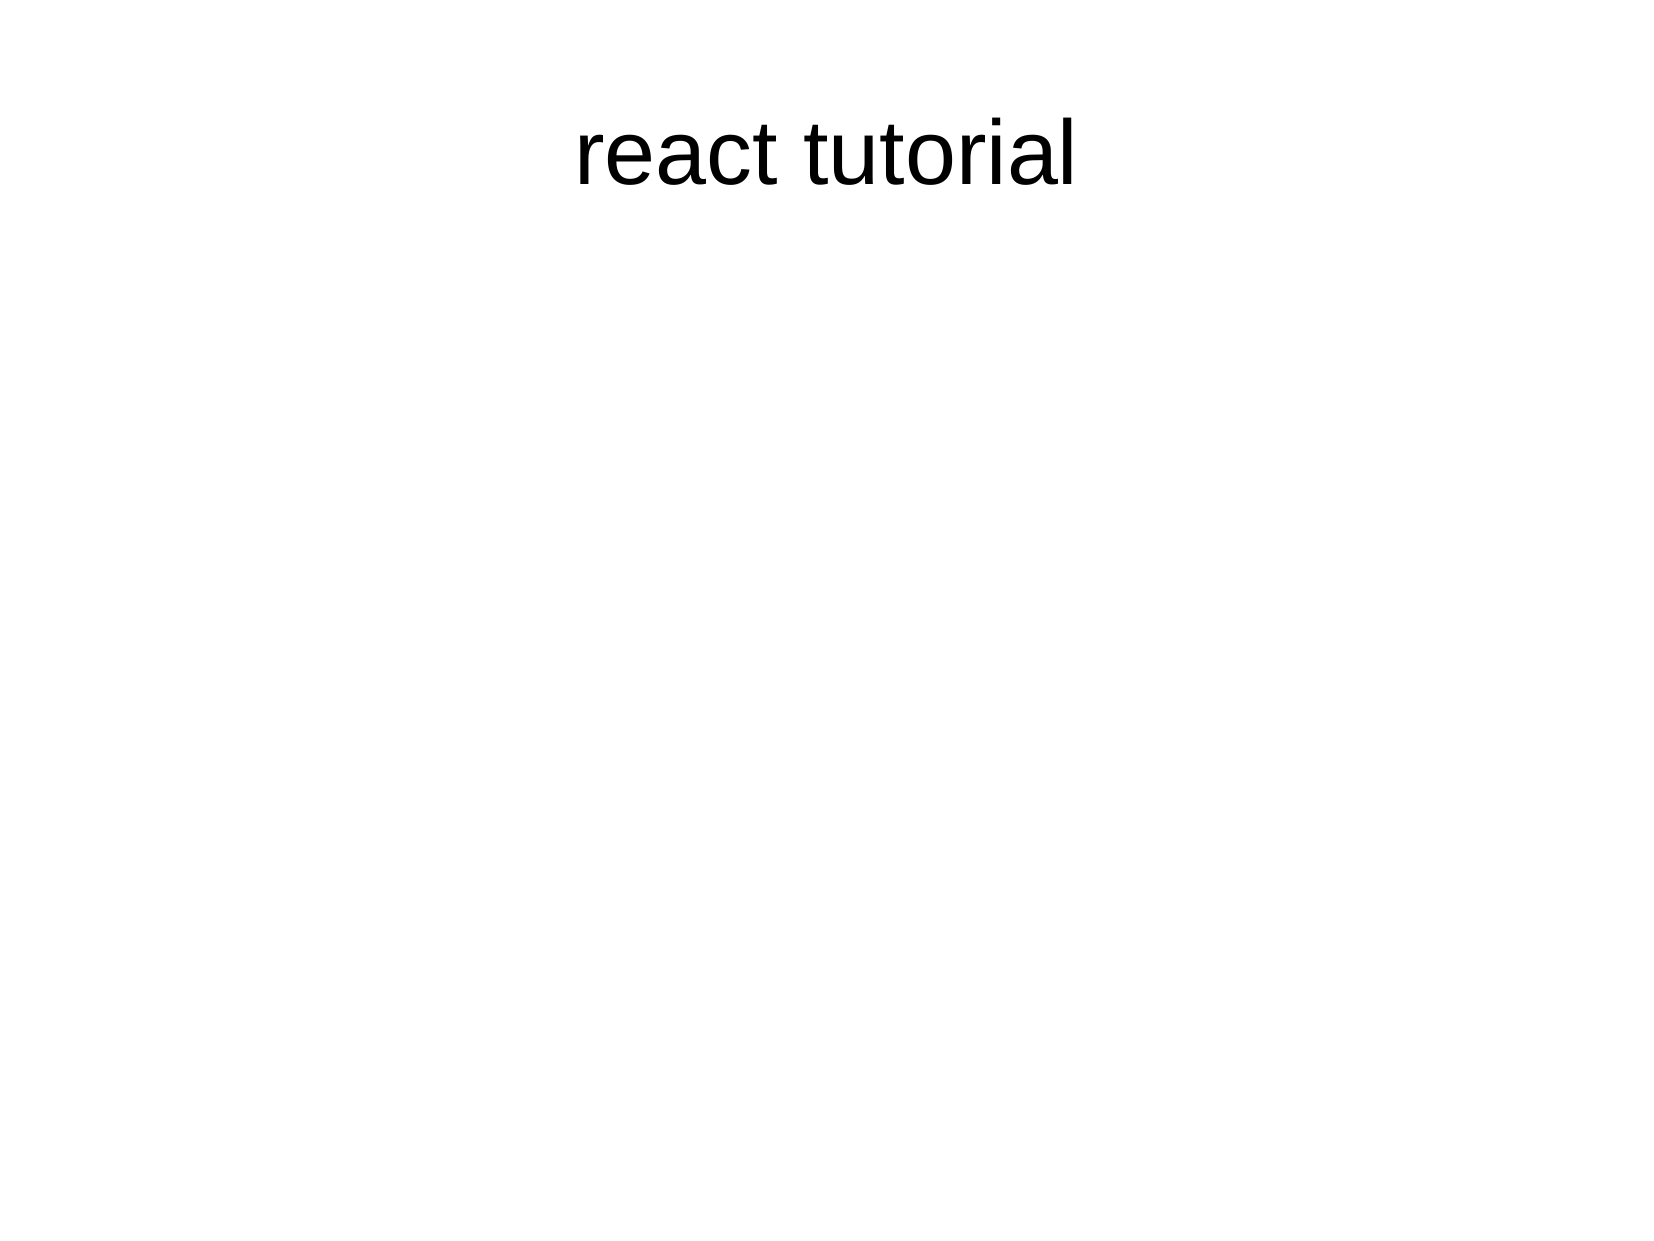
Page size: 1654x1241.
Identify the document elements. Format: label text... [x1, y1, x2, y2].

title react tutorial [82, 49, 1571, 257]
